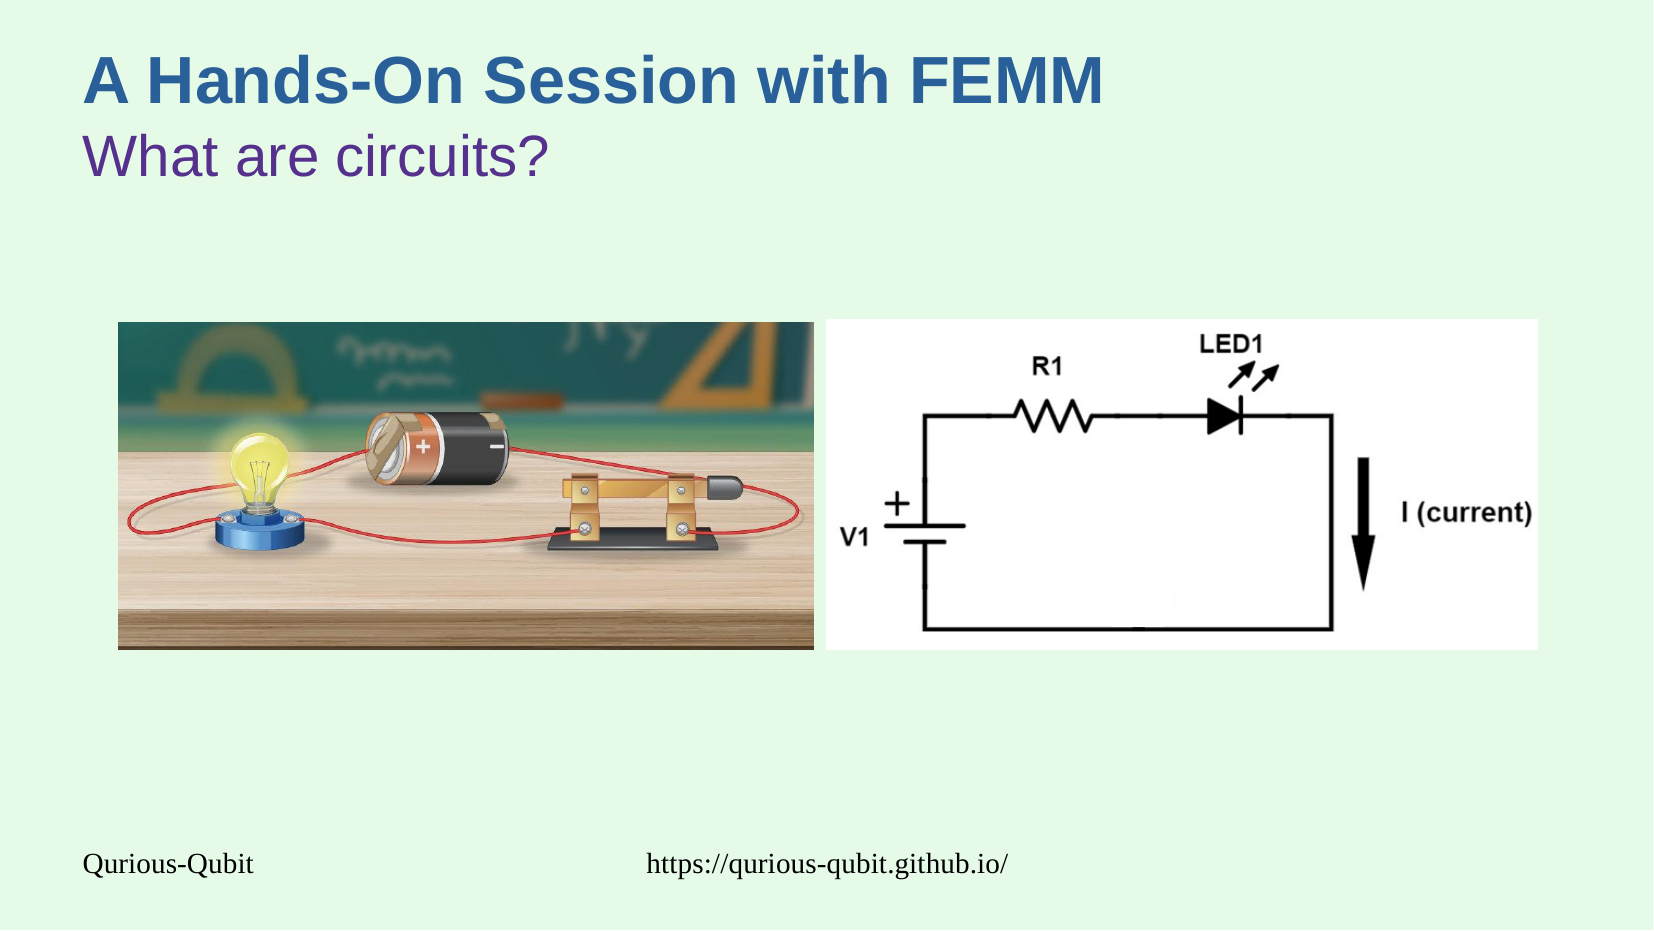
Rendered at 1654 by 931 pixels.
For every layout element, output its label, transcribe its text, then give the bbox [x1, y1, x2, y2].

picture [118, 322, 814, 650]
text_box What are circuits? [82, 124, 1571, 190]
title A Hands-On Session with FEMM [82, 43, 1571, 119]
picture [826, 319, 1538, 650]
